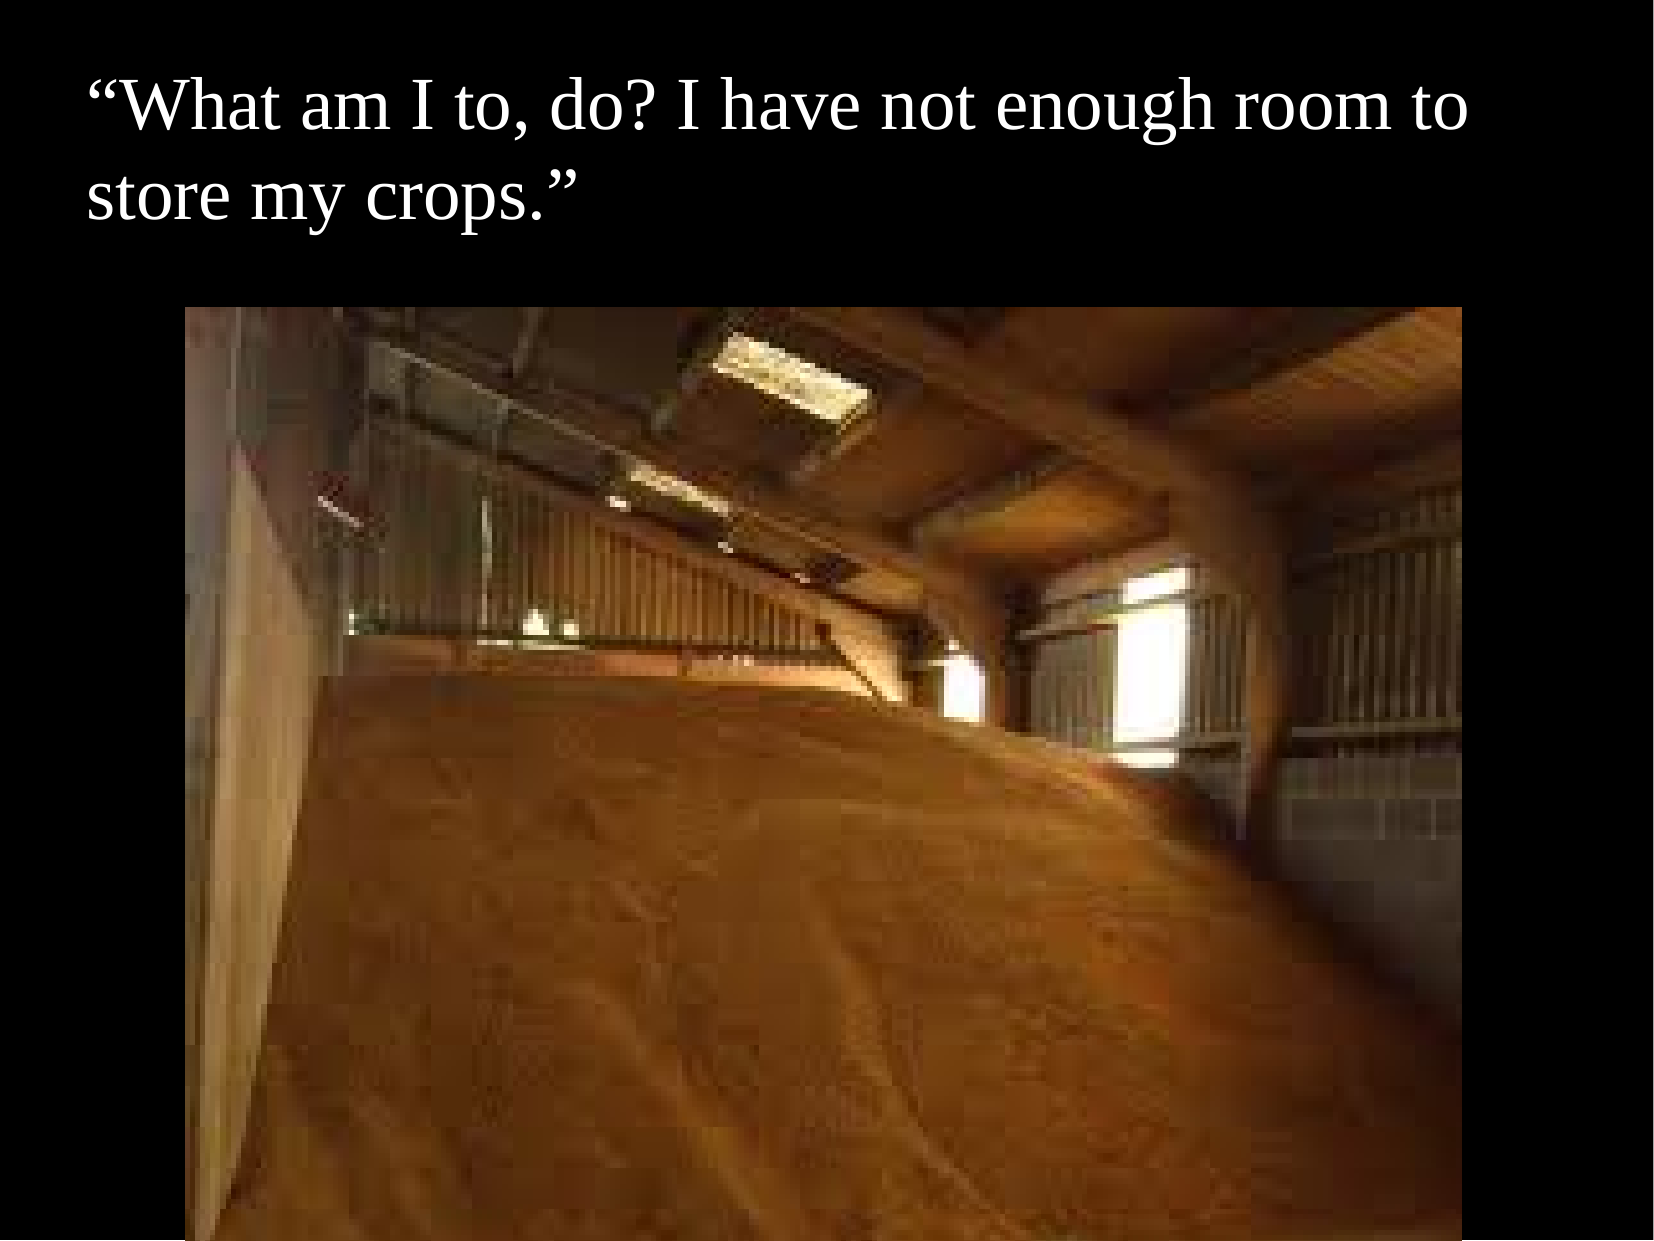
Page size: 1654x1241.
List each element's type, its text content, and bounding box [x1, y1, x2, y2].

picture [185, 307, 1462, 1241]
text_box “What am I to, do? I have not enough room to store my crops.” [71, 46, 1582, 243]
